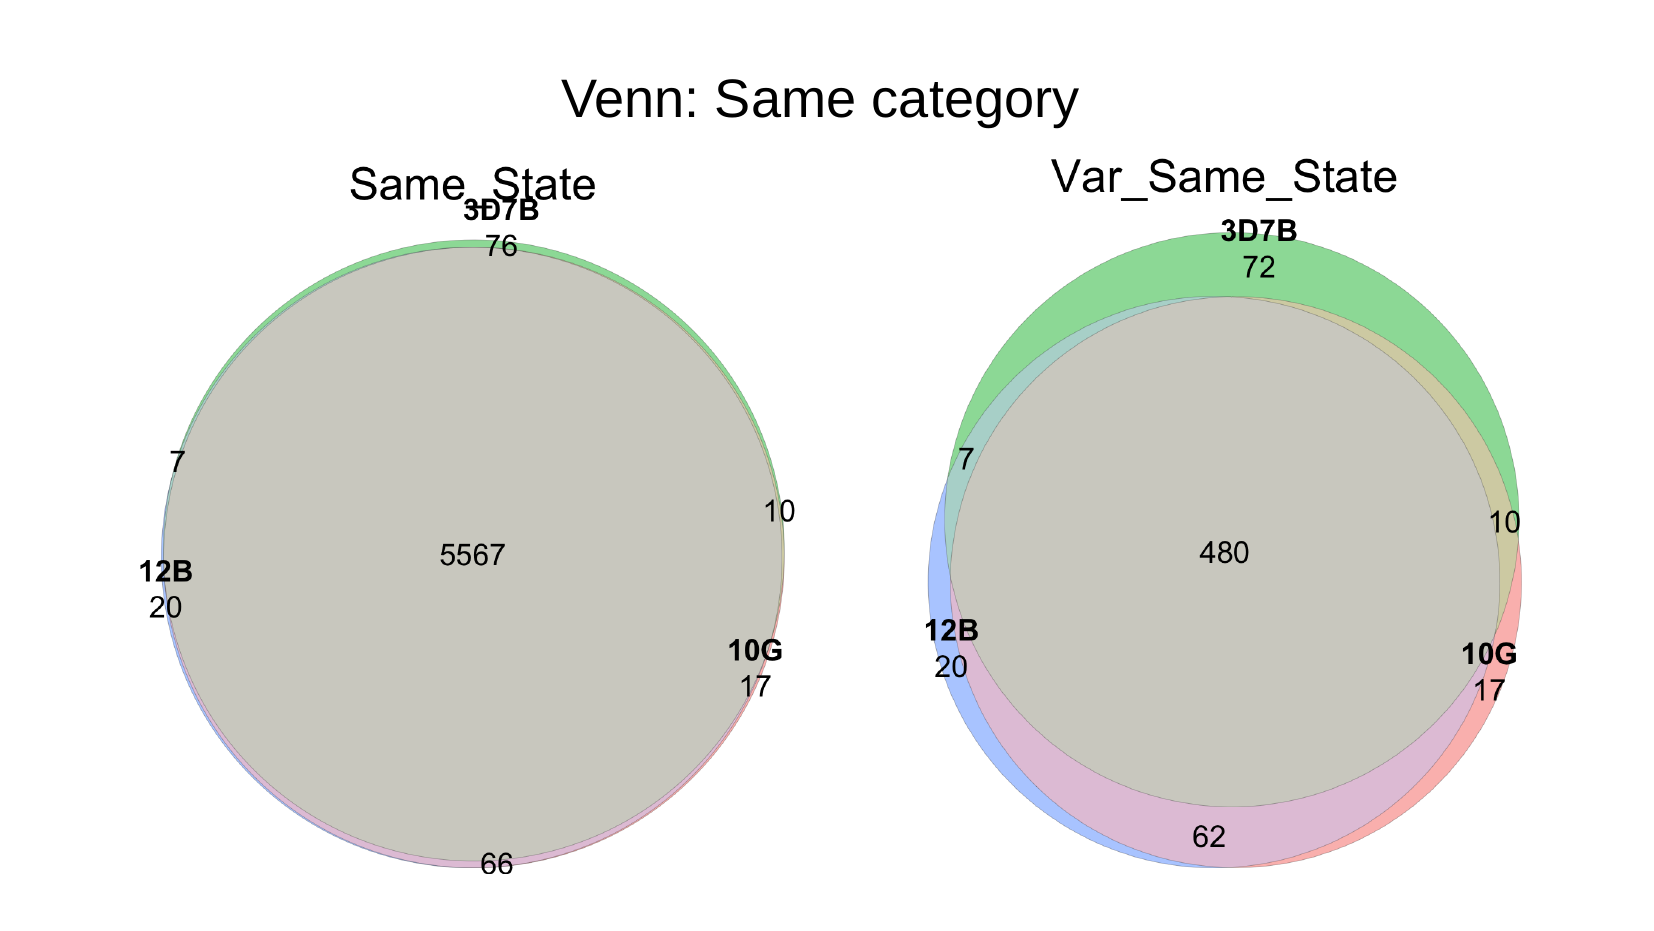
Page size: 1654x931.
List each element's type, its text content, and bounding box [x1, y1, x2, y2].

title Venn: Same category [354, 47, 1288, 150]
picture [866, 157, 1583, 875]
picture [118, 165, 827, 875]
